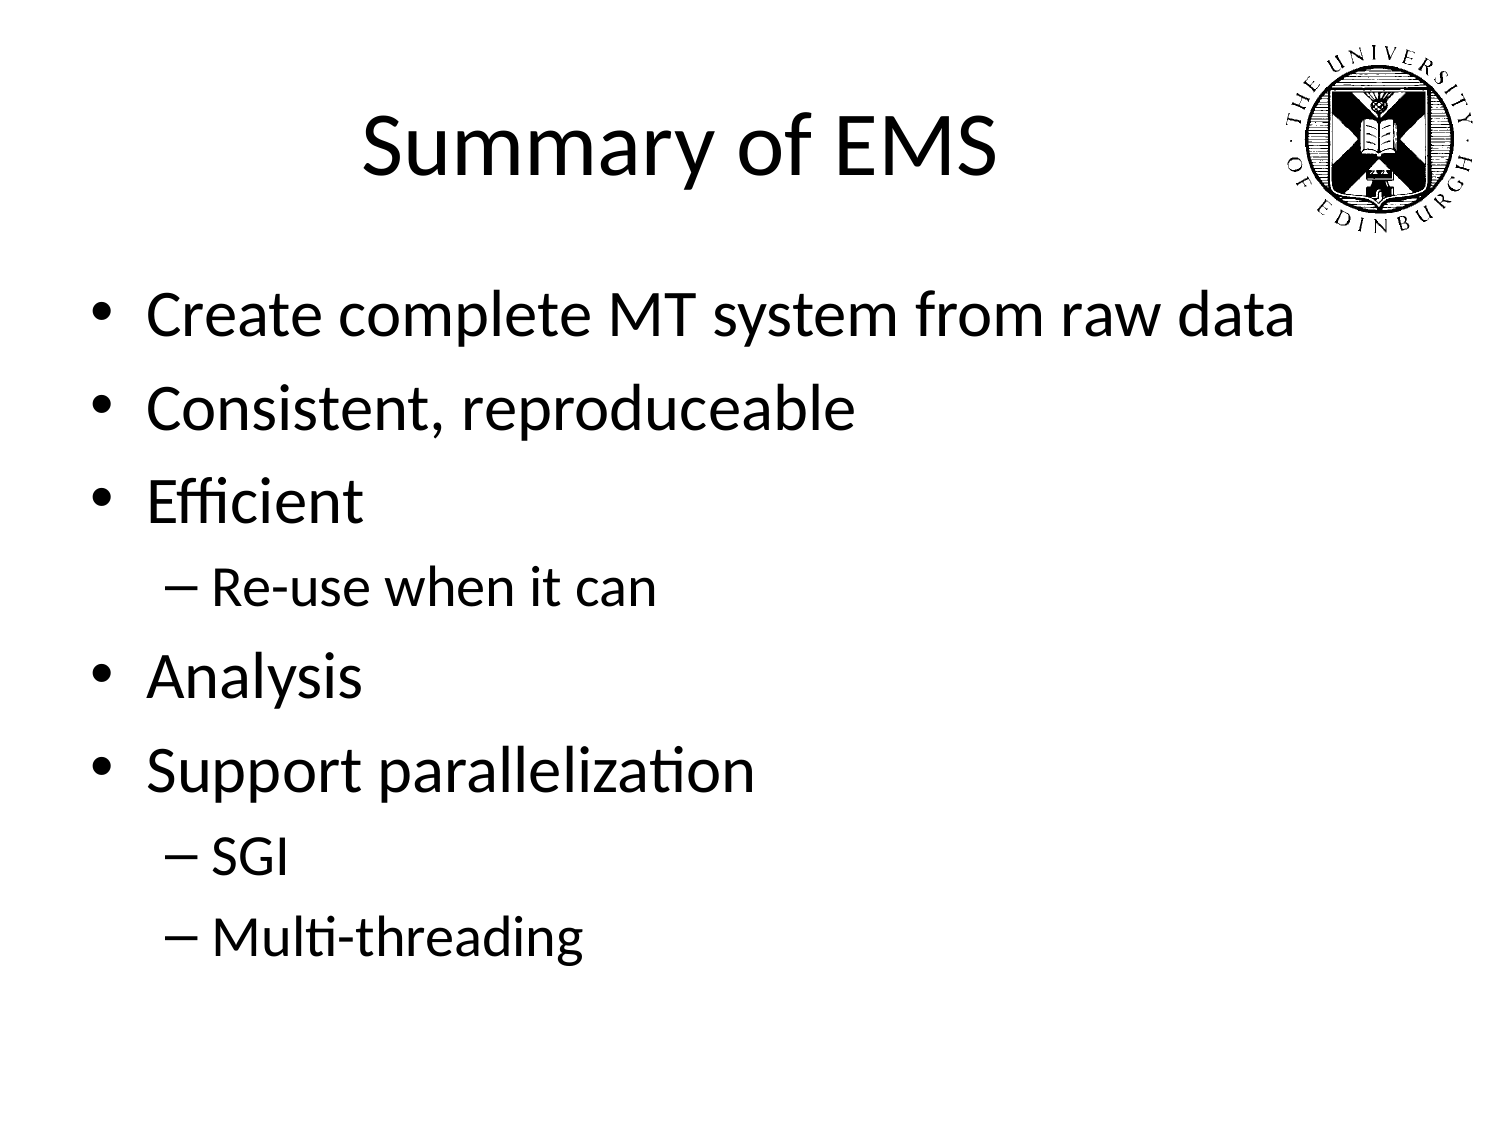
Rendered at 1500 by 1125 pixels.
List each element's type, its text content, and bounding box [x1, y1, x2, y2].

list Create complete MT system from raw data Consistent, reproduceable Efficient Re-use when it can Analysis Support parallelization SGI Multi-threading [75, 262, 1425, 1005]
title Summary of EMS [75, 45, 1286, 233]
picture [1286, 45, 1473, 233]
